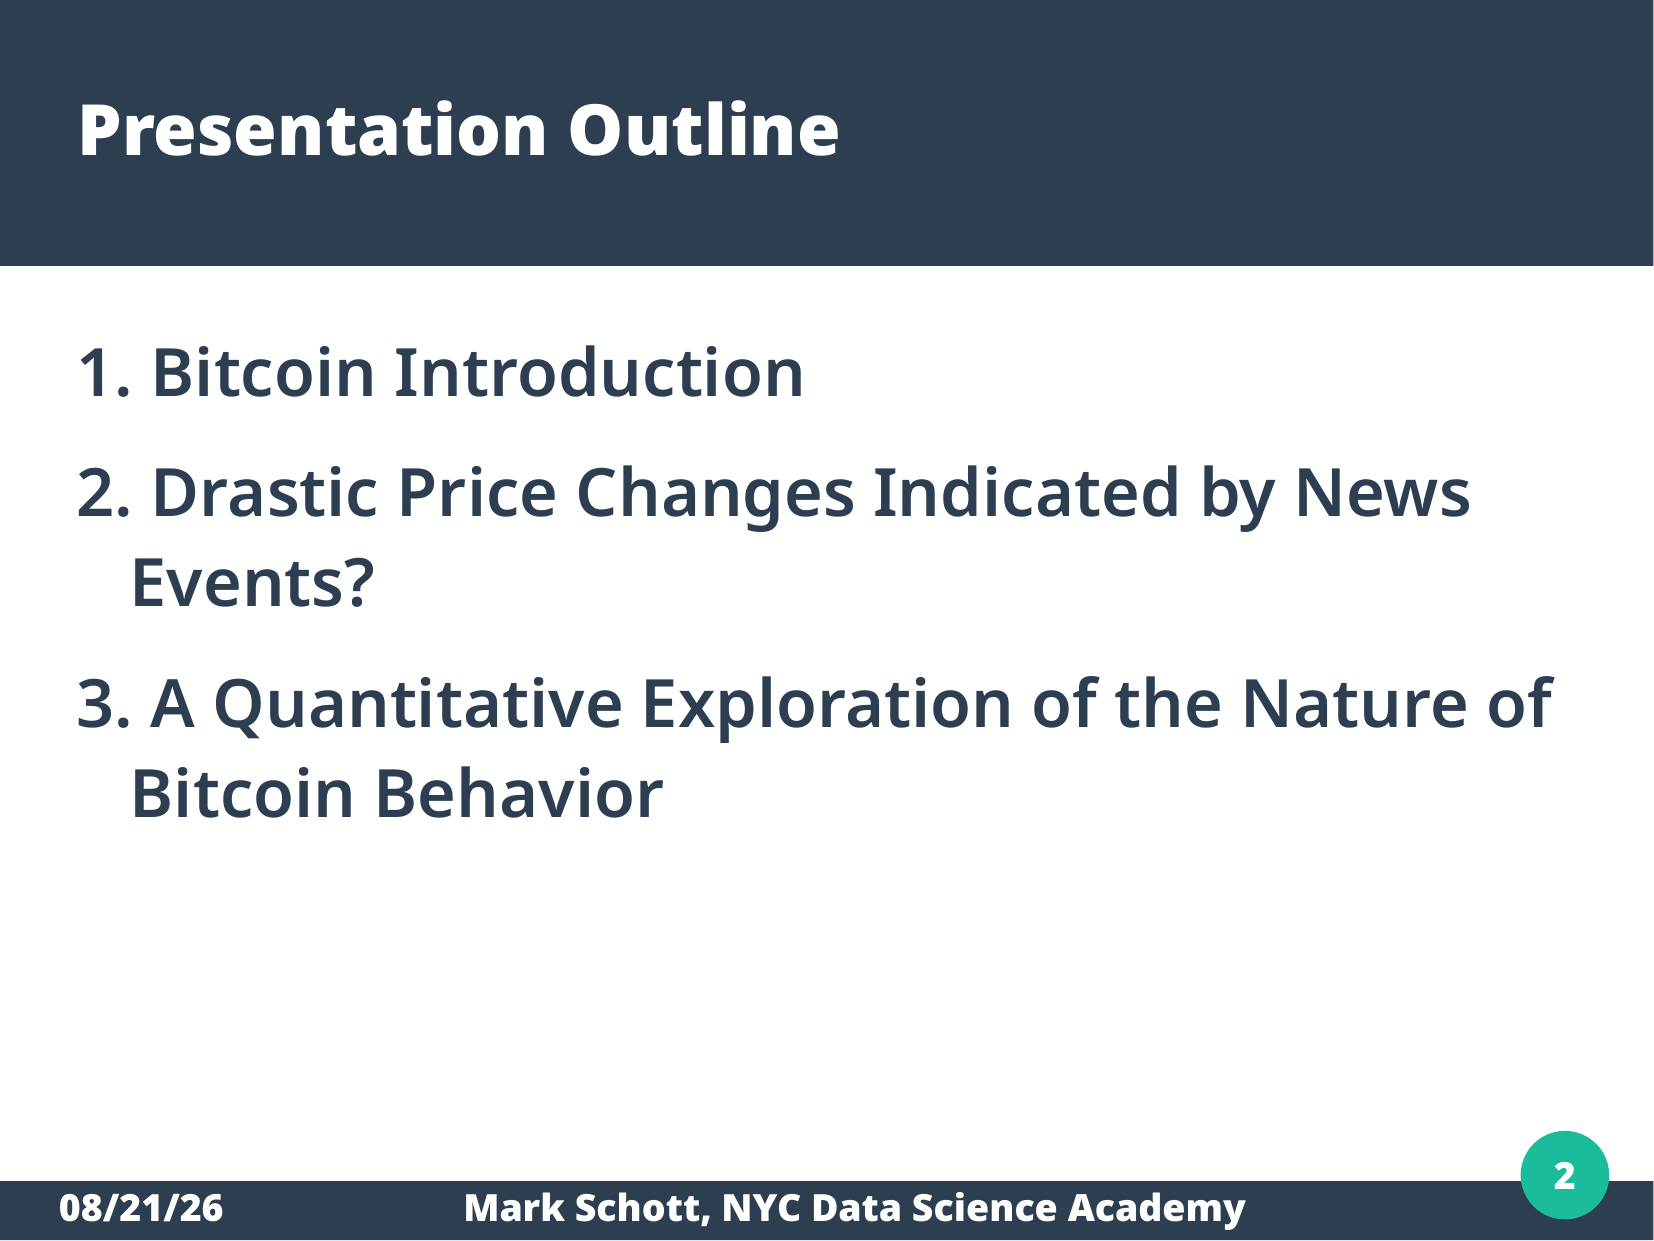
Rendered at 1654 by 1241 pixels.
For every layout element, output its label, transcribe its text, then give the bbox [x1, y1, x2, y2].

list Bitcoin Introduction Drastic Price Changes Indicated by News Events? A Quantitative Exploration of the Nature of Bitcoin Behavior [58, 324, 1595, 1152]
title Presentation Outline [58, 49, 1595, 207]
